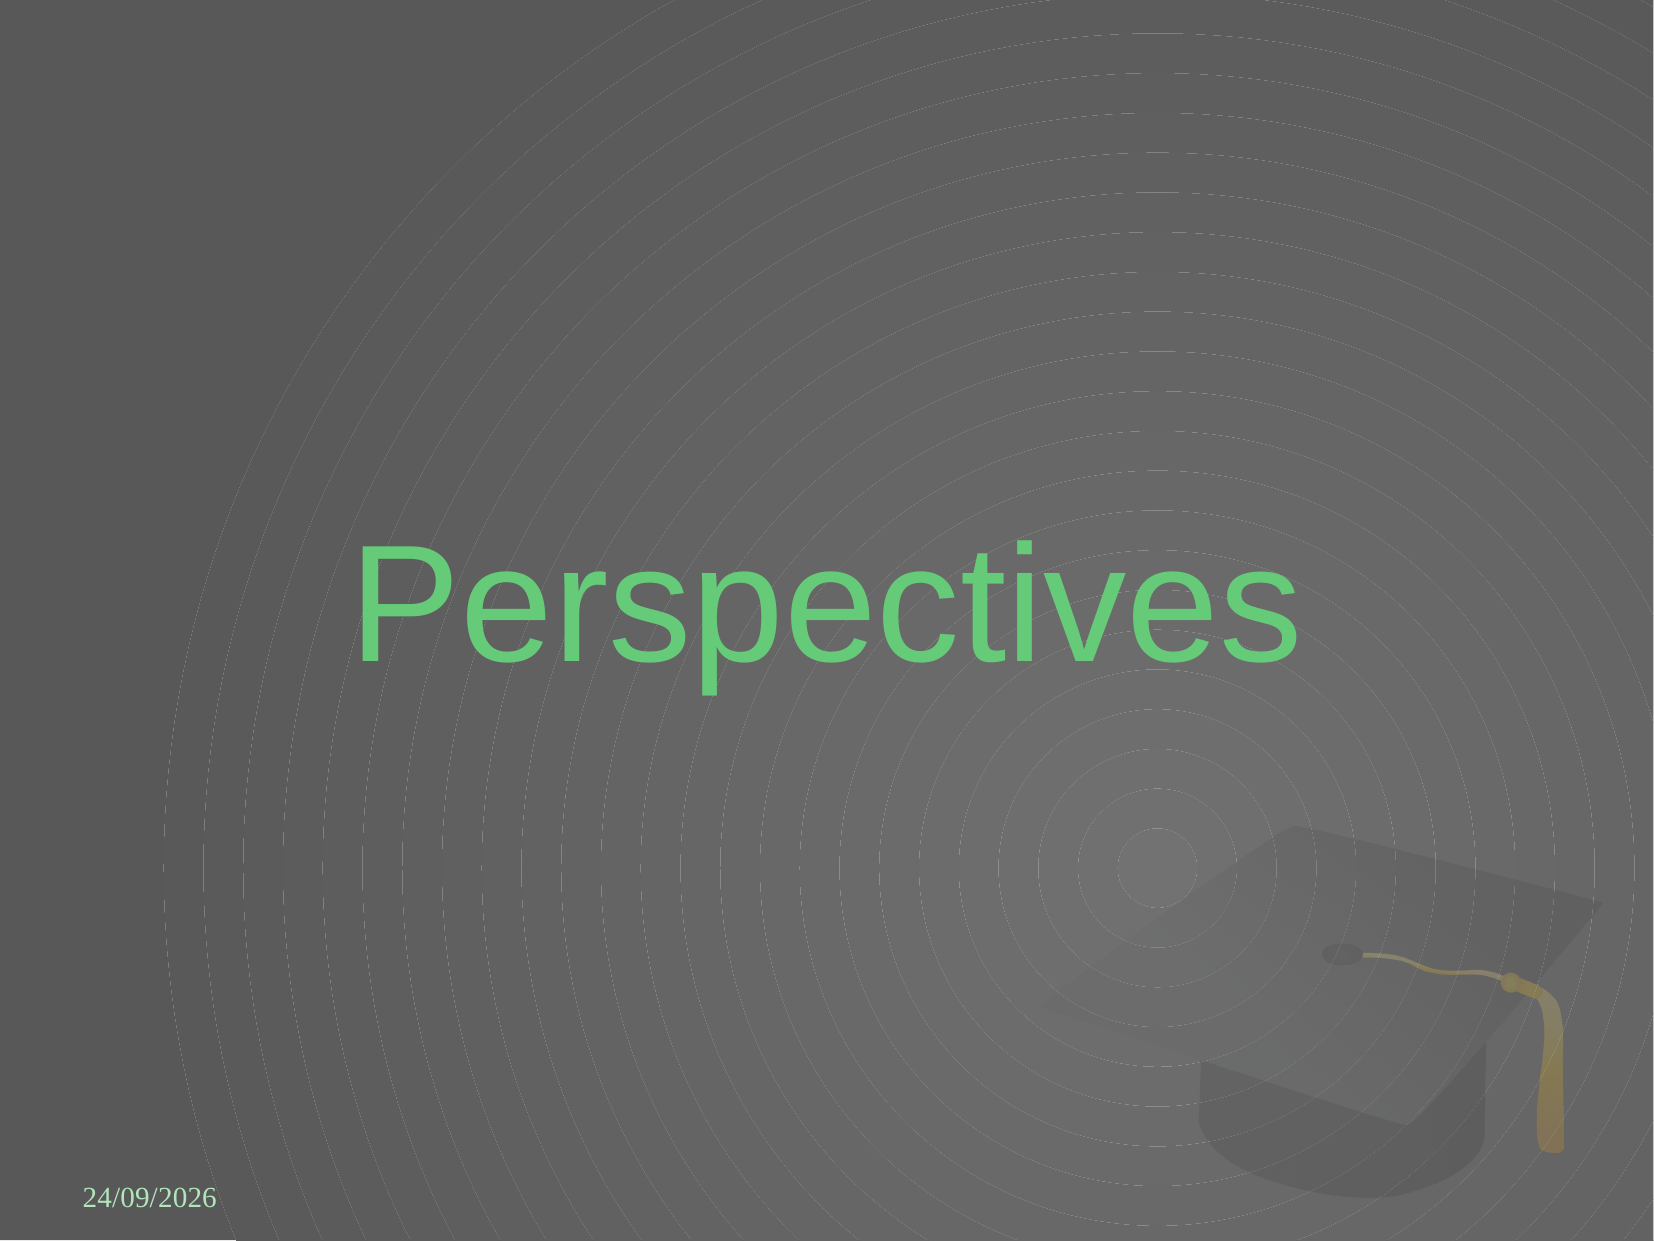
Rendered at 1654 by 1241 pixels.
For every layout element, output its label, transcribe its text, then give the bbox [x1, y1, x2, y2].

subtitle Perspectives [82, 49, 1571, 1158]
picture [1039, 826, 1603, 1198]
